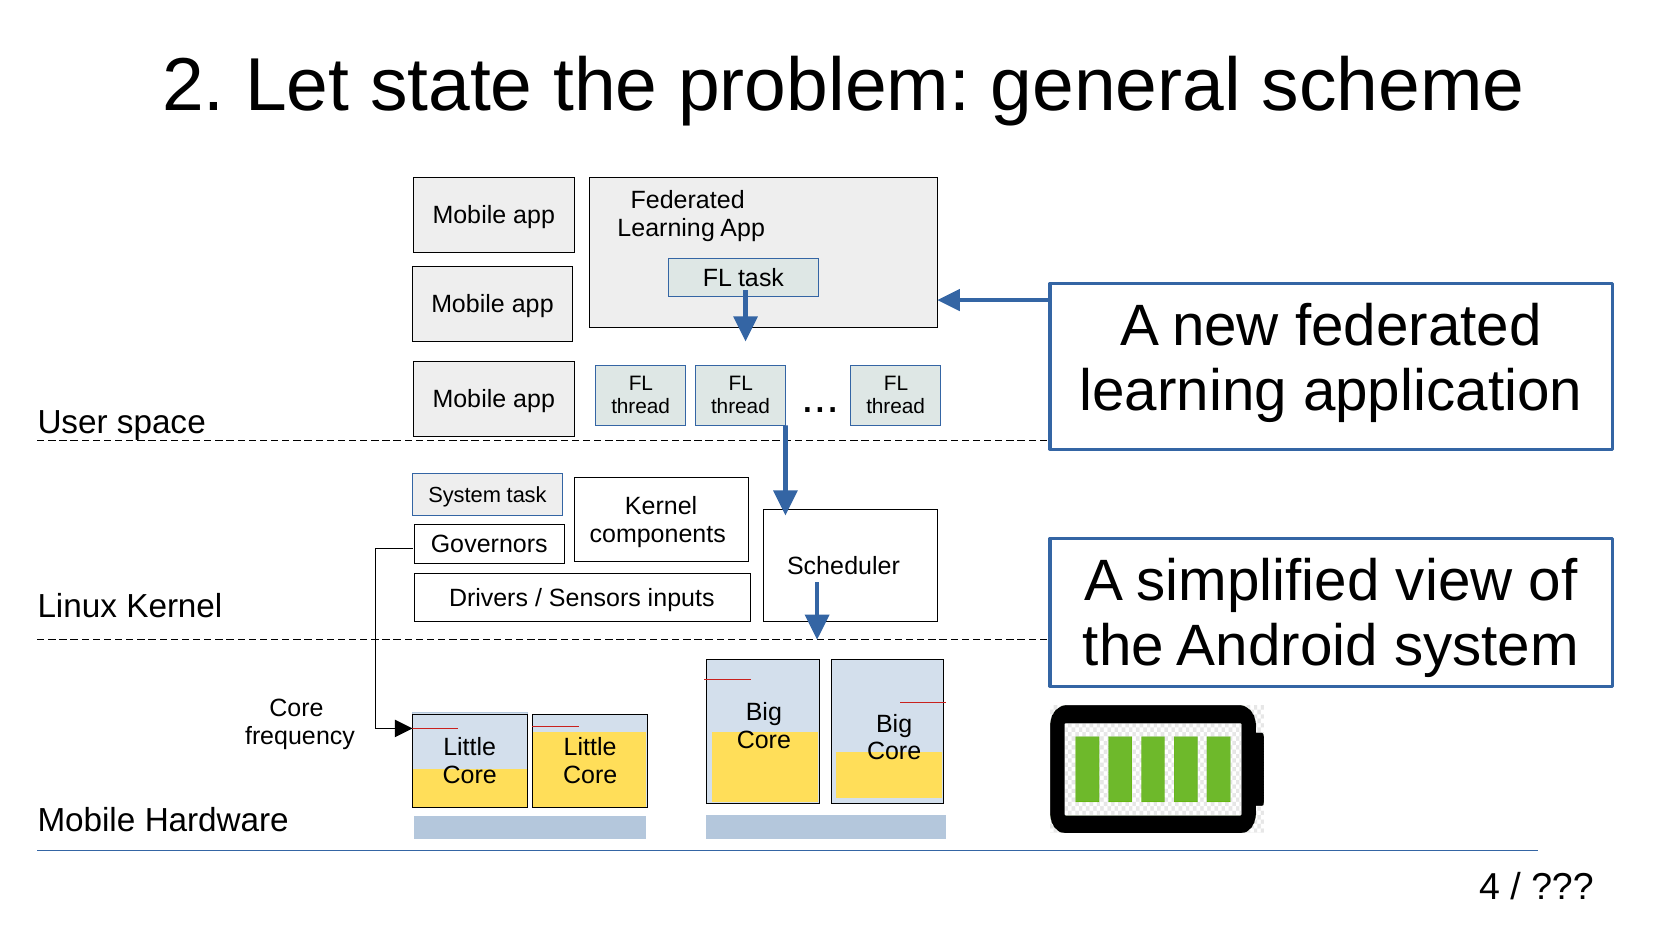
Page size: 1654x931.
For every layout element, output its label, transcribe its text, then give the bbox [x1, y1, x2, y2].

text_box Mobile app [412, 266, 573, 342]
text_box [706, 659, 820, 679]
title 2. Let state the problem: general scheme [150, 0, 1538, 169]
text_box [831, 659, 944, 804]
text_box Big Core [706, 679, 822, 772]
text_box Little Core [532, 714, 648, 808]
text_box Federated Learning App [599, 195, 784, 233]
text_box Mobile Hardware [37, 789, 376, 851]
picture [1050, 705, 1264, 833]
text_box Mobile app [413, 177, 575, 253]
text_box A simplified view of the Android system [1050, 538, 1613, 687]
text_box A new federated learning application [1050, 283, 1613, 450]
text_box Drivers / Sensors inputs [414, 573, 751, 622]
text_box Scheduler [763, 509, 938, 622]
text_box User space [37, 403, 301, 441]
text_box Linux Kernel [37, 586, 301, 625]
text_box FL thread [695, 365, 786, 426]
text_box 4 / ??? [1464, 858, 1652, 929]
text_box FL task [668, 258, 819, 297]
text_box [706, 772, 820, 804]
text_box FL thread [595, 365, 686, 426]
text_box [589, 177, 938, 328]
text_box Kernel components [574, 477, 749, 562]
text_box Core frequency [225, 702, 376, 741]
text_box Governors [414, 524, 565, 564]
text_box [706, 815, 946, 839]
text_box [414, 816, 646, 839]
text_box Mobile app [413, 361, 575, 437]
text_box Little Core [412, 714, 528, 808]
text_box ... [781, 359, 859, 435]
text_box System task [412, 473, 563, 516]
text_box FL thread [850, 365, 941, 426]
text_box Big Core [836, 690, 952, 784]
